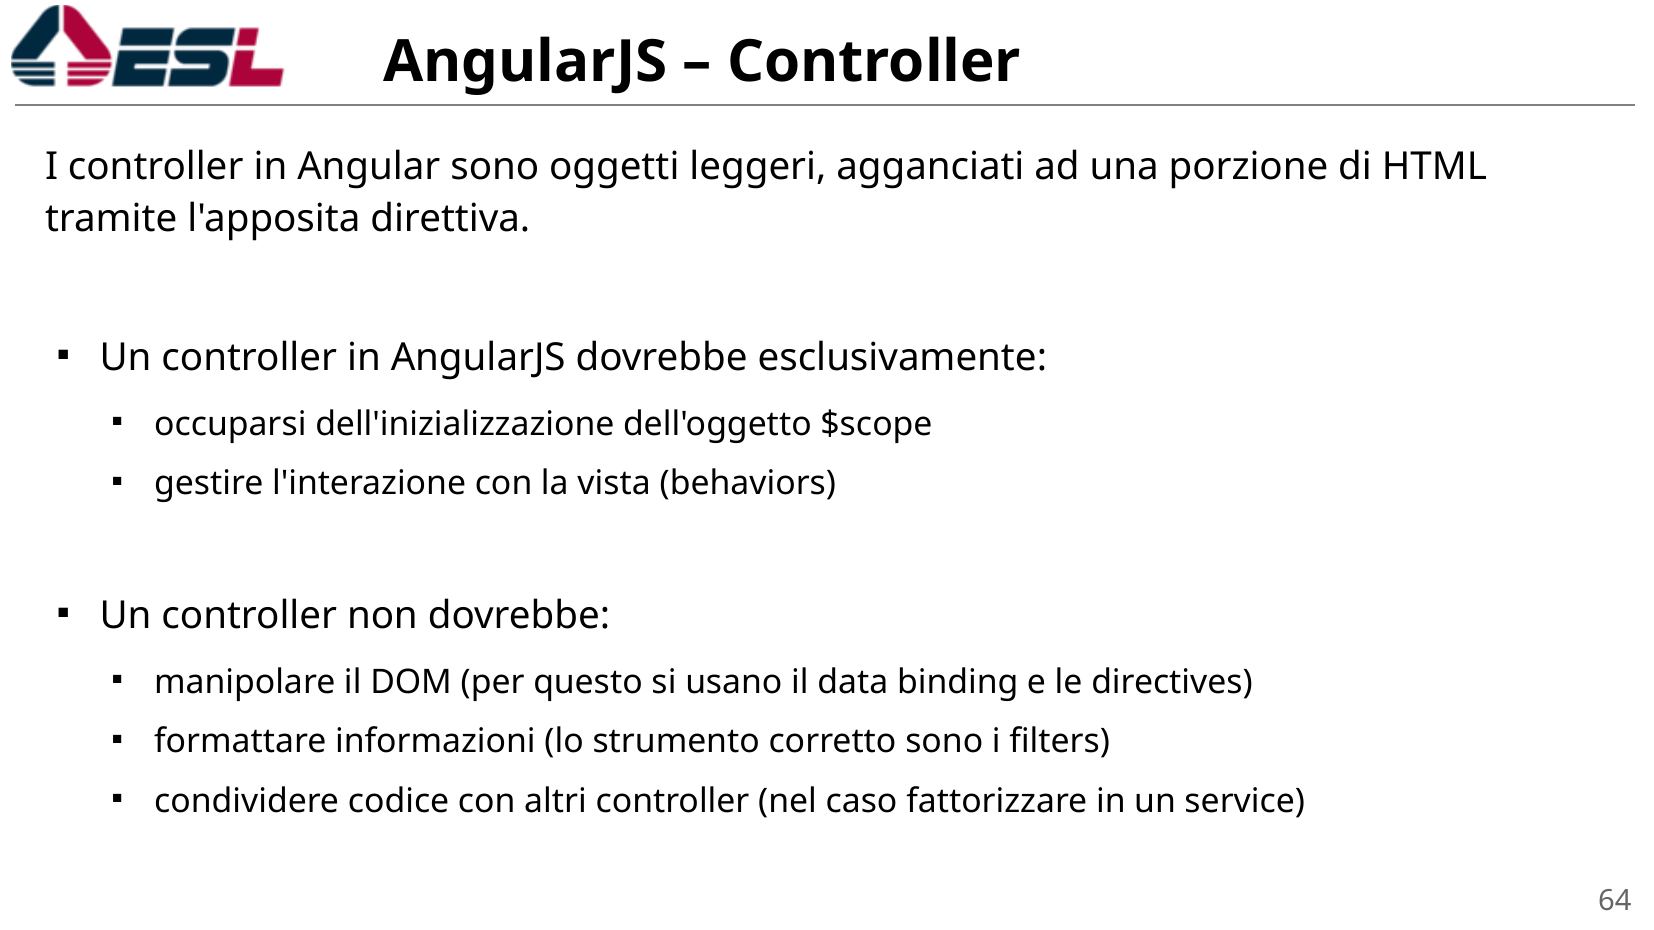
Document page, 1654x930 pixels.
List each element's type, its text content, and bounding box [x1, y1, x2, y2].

title AngularJS – Controller [335, 0, 1653, 103]
list I controller in Angular sono oggetti leggeri, agganciati ad una porzione di HTML tramite l'apposita direttiva. Un controller in AngularJS dovrebbe esclusivamente: occuparsi dell'inizializzazione dell'oggetto $scope gestire l'interazione con la vista (behaviors) Un controller non dovrebbe: manipolare il DOM (per questo si usano il data binding e le directives) formattare informazioni (lo strumento corretto sono i filters) condividere codice con altri controller (nel caso fattorizzare in un service) [45, 134, 1606, 826]
picture [11, 5, 288, 90]
